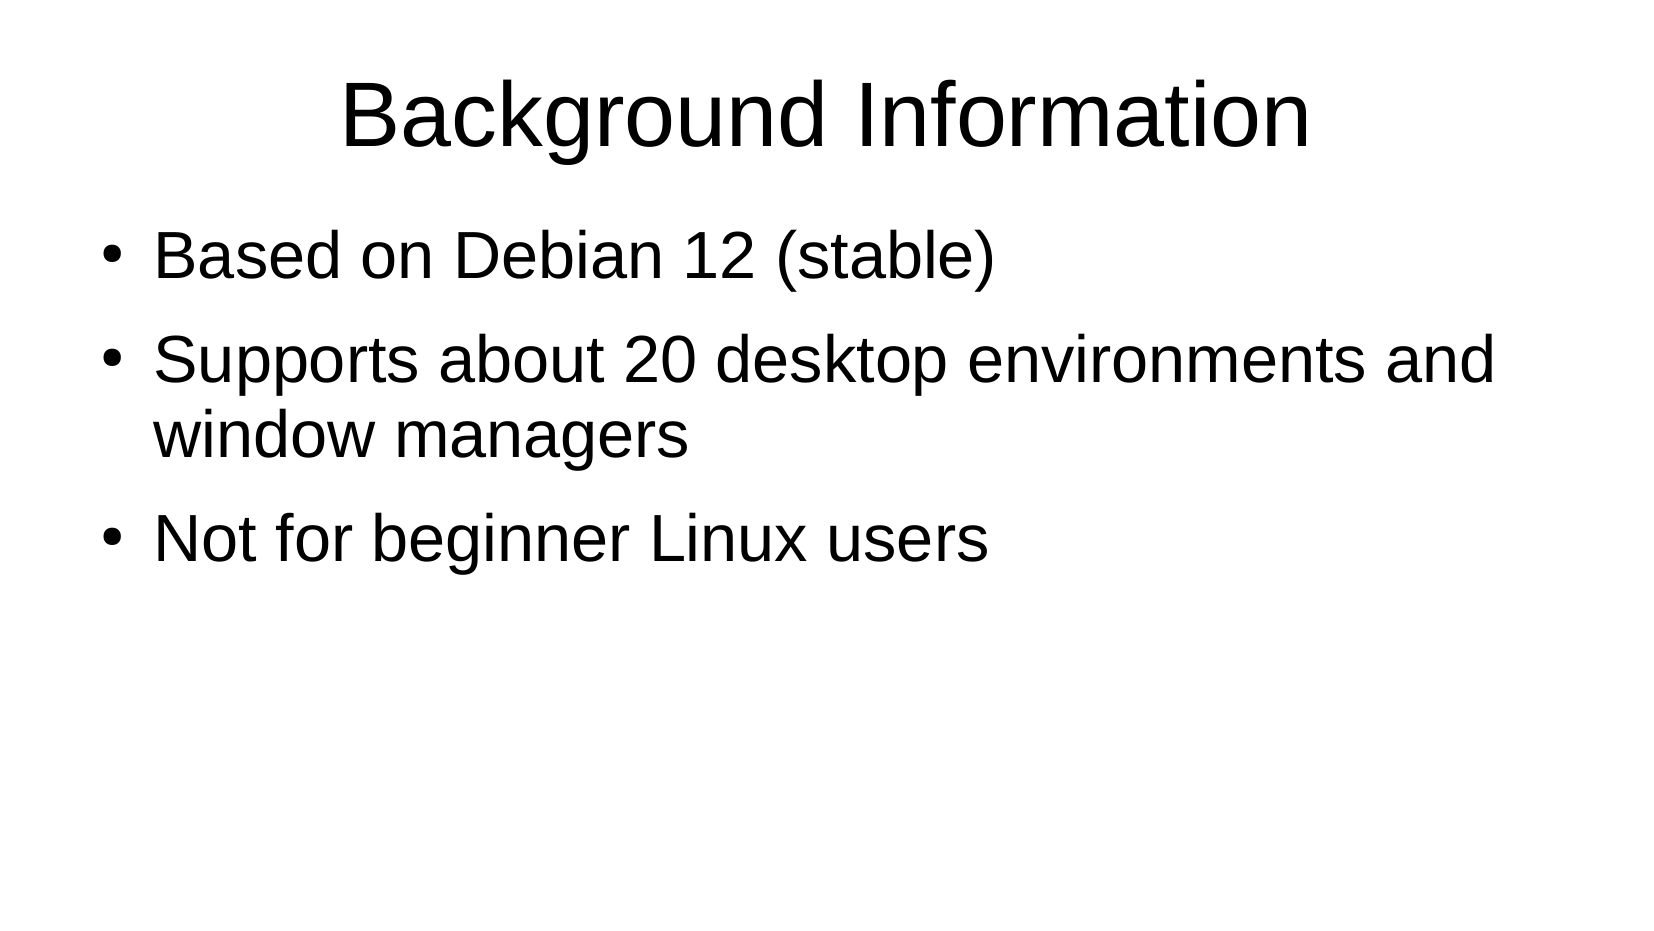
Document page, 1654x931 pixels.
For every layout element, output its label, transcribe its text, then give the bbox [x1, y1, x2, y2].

list Based on Debian 12 (stable) Supports about 20 desktop environments and window managers Not for beginner Linux users [82, 217, 1571, 758]
title Background Information [82, 37, 1571, 193]
